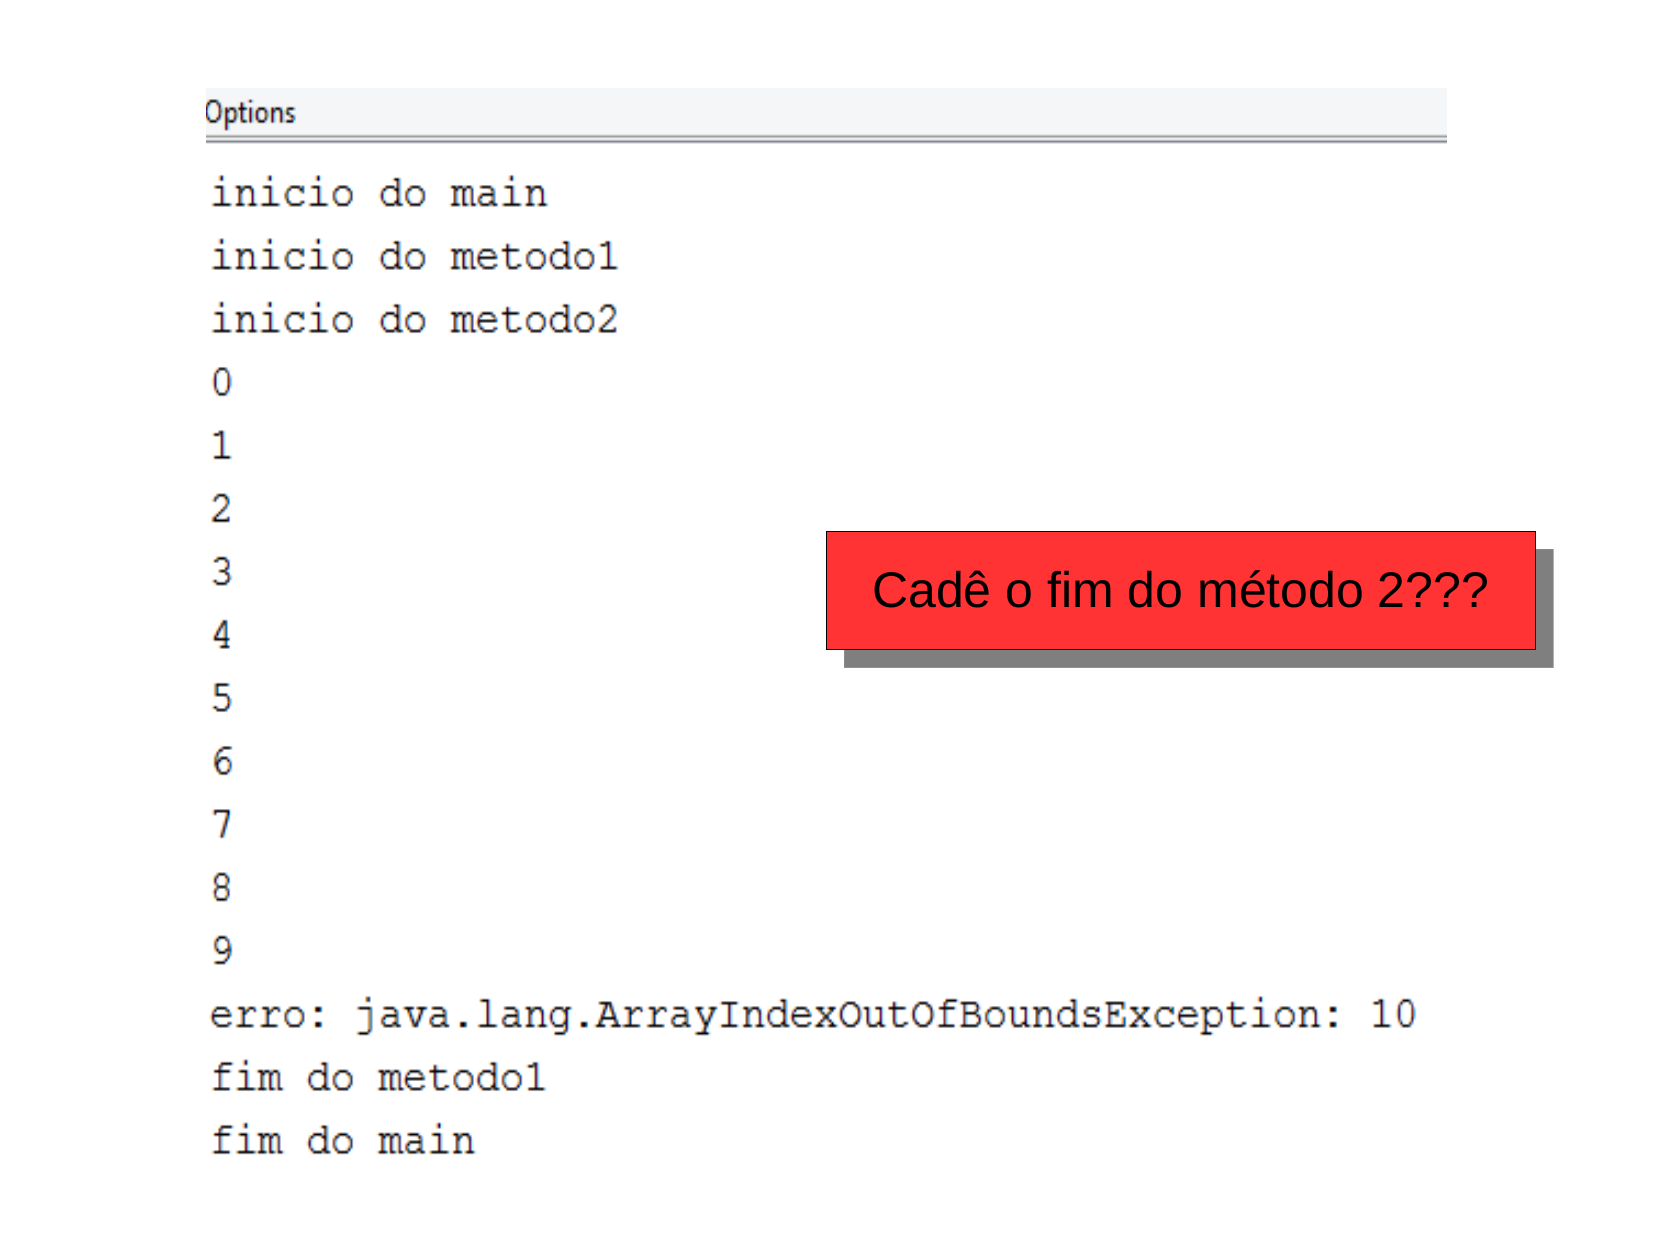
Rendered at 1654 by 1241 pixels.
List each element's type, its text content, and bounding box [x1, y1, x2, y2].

text_box Cadê o fim do método 2??? [826, 531, 1536, 650]
picture [206, 88, 1447, 1182]
